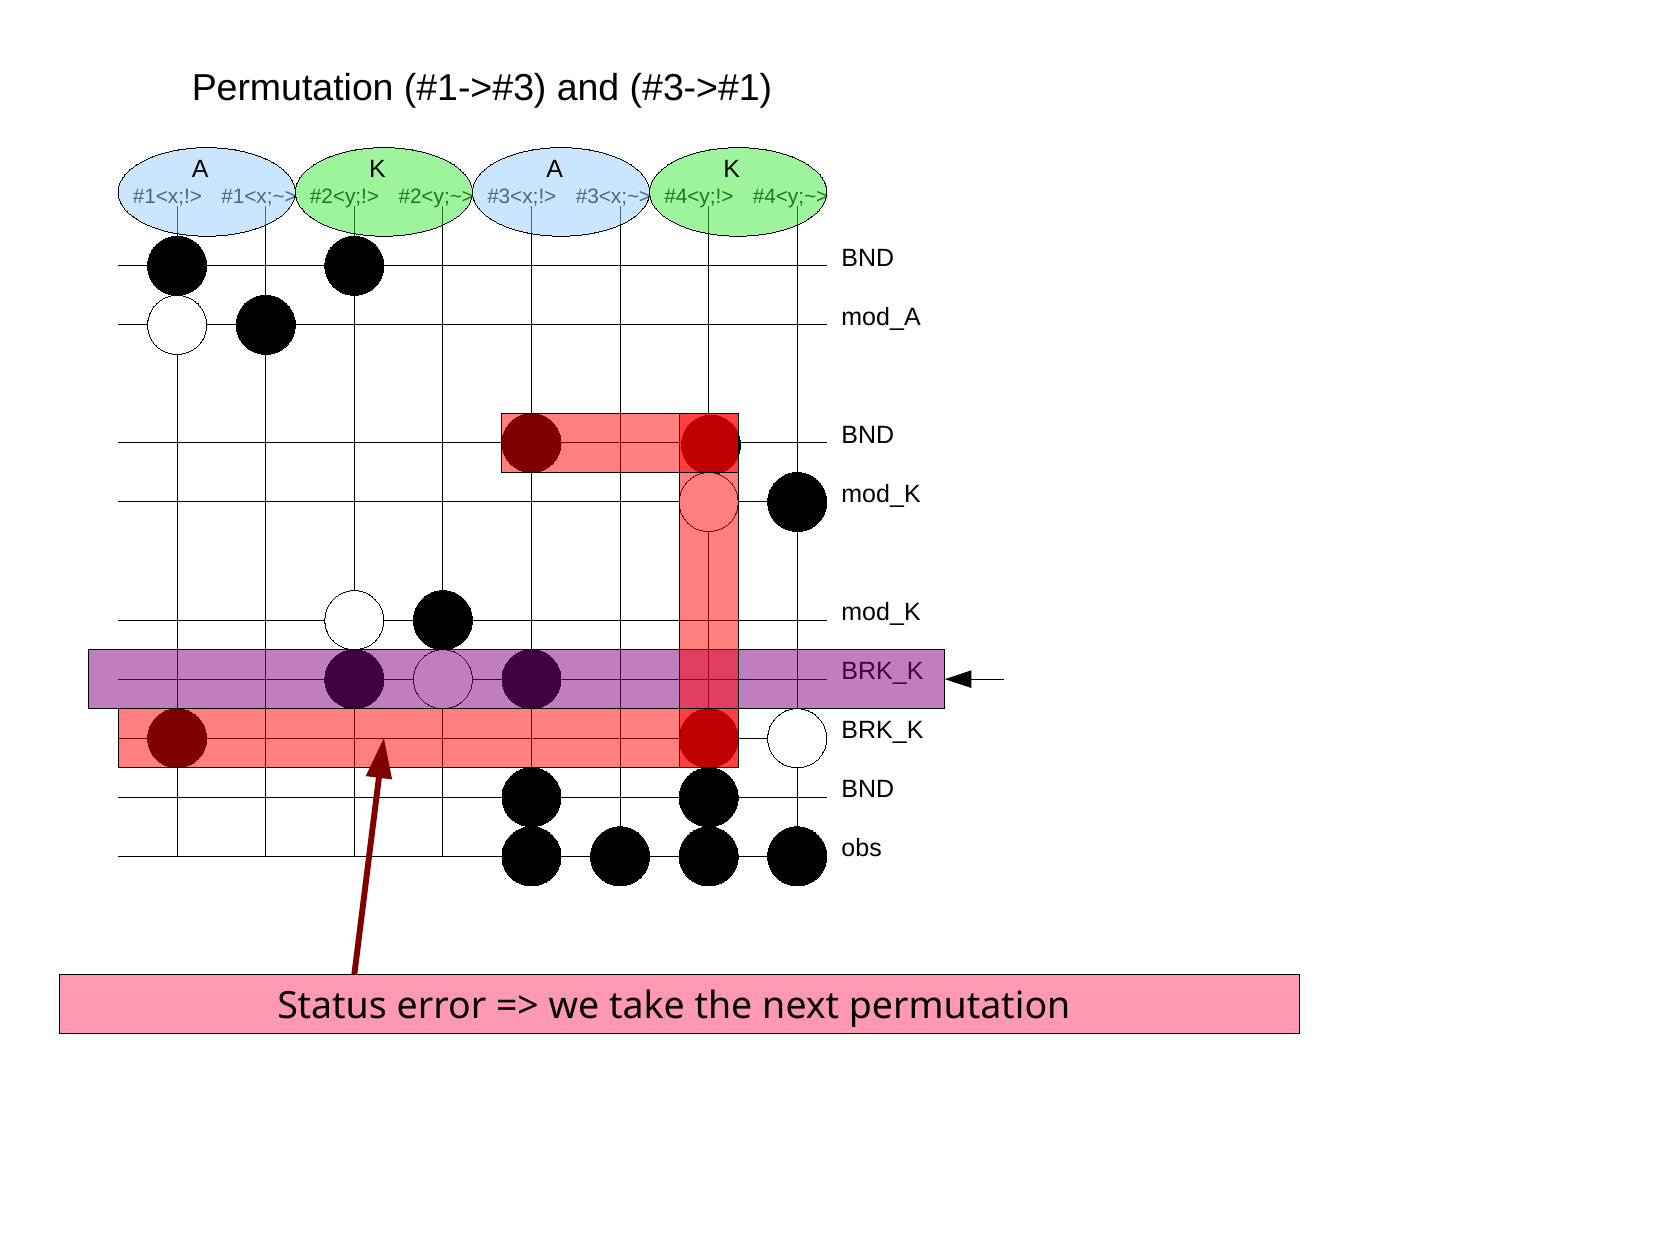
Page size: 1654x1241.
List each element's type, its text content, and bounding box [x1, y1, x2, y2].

text_box A [531, 147, 578, 191]
text_box mod_K [826, 590, 937, 649]
text_box mod_A [826, 295, 937, 355]
text_box mod_K [826, 472, 937, 532]
text_box #3<x;~> [638, 201, 649, 215]
text_box #2<y;~> [461, 200, 472, 215]
text_box #4<y;~> [815, 177, 843, 215]
text_box #1<x;!> [118, 199, 129, 215]
text_box K [354, 147, 401, 191]
text_box [767, 826, 827, 886]
text_box [236, 295, 296, 355]
text_box [147, 236, 207, 355]
text_box #3<x;!> [472, 197, 484, 215]
text_box obs [826, 826, 897, 886]
text_box Status error => we take the next permutation [59, 974, 1300, 1034]
text_box BND [826, 236, 910, 295]
text_box [590, 826, 650, 886]
text_box #4<y;!> [649, 197, 661, 215]
text_box #2<y;!> [295, 198, 307, 215]
text_box [88, 413, 945, 886]
text_box K [708, 147, 756, 191]
text_box [118, 148, 827, 237]
text_box BND [826, 767, 910, 827]
text_box BRK_K [826, 709, 939, 768]
text_box BND [826, 413, 910, 472]
text_box [324, 236, 384, 296]
text_box [767, 472, 827, 532]
text_box A [177, 147, 224, 191]
text_box #1<x;~> [284, 200, 295, 215]
text_box Permutation (#1->#3) and (#3->#1) [177, 59, 788, 116]
